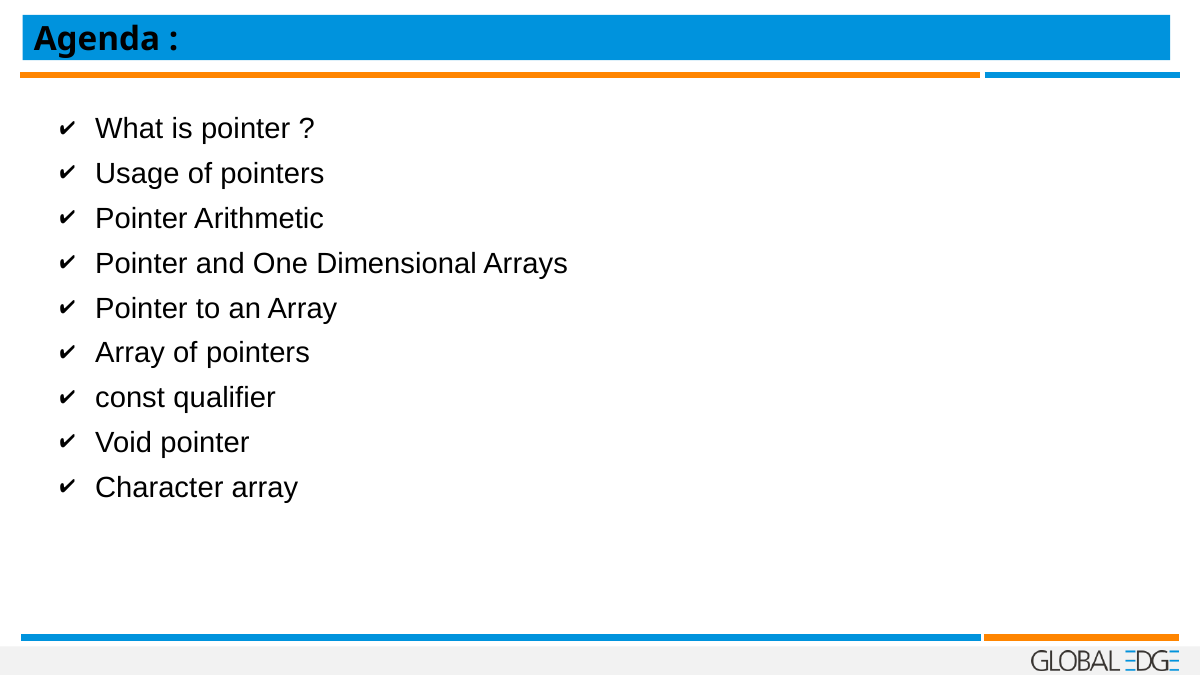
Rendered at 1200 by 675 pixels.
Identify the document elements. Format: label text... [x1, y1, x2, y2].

text_box Agenda : [22, 14, 1171, 61]
picture [1031, 650, 1179, 671]
text_box What is pointer ? Usage of pointers Pointer Arithmetic Pointer and One Dimensional Arrays Pointer to an Array Array of pointers const qualifier Void pointer Character array [45, 104, 856, 512]
